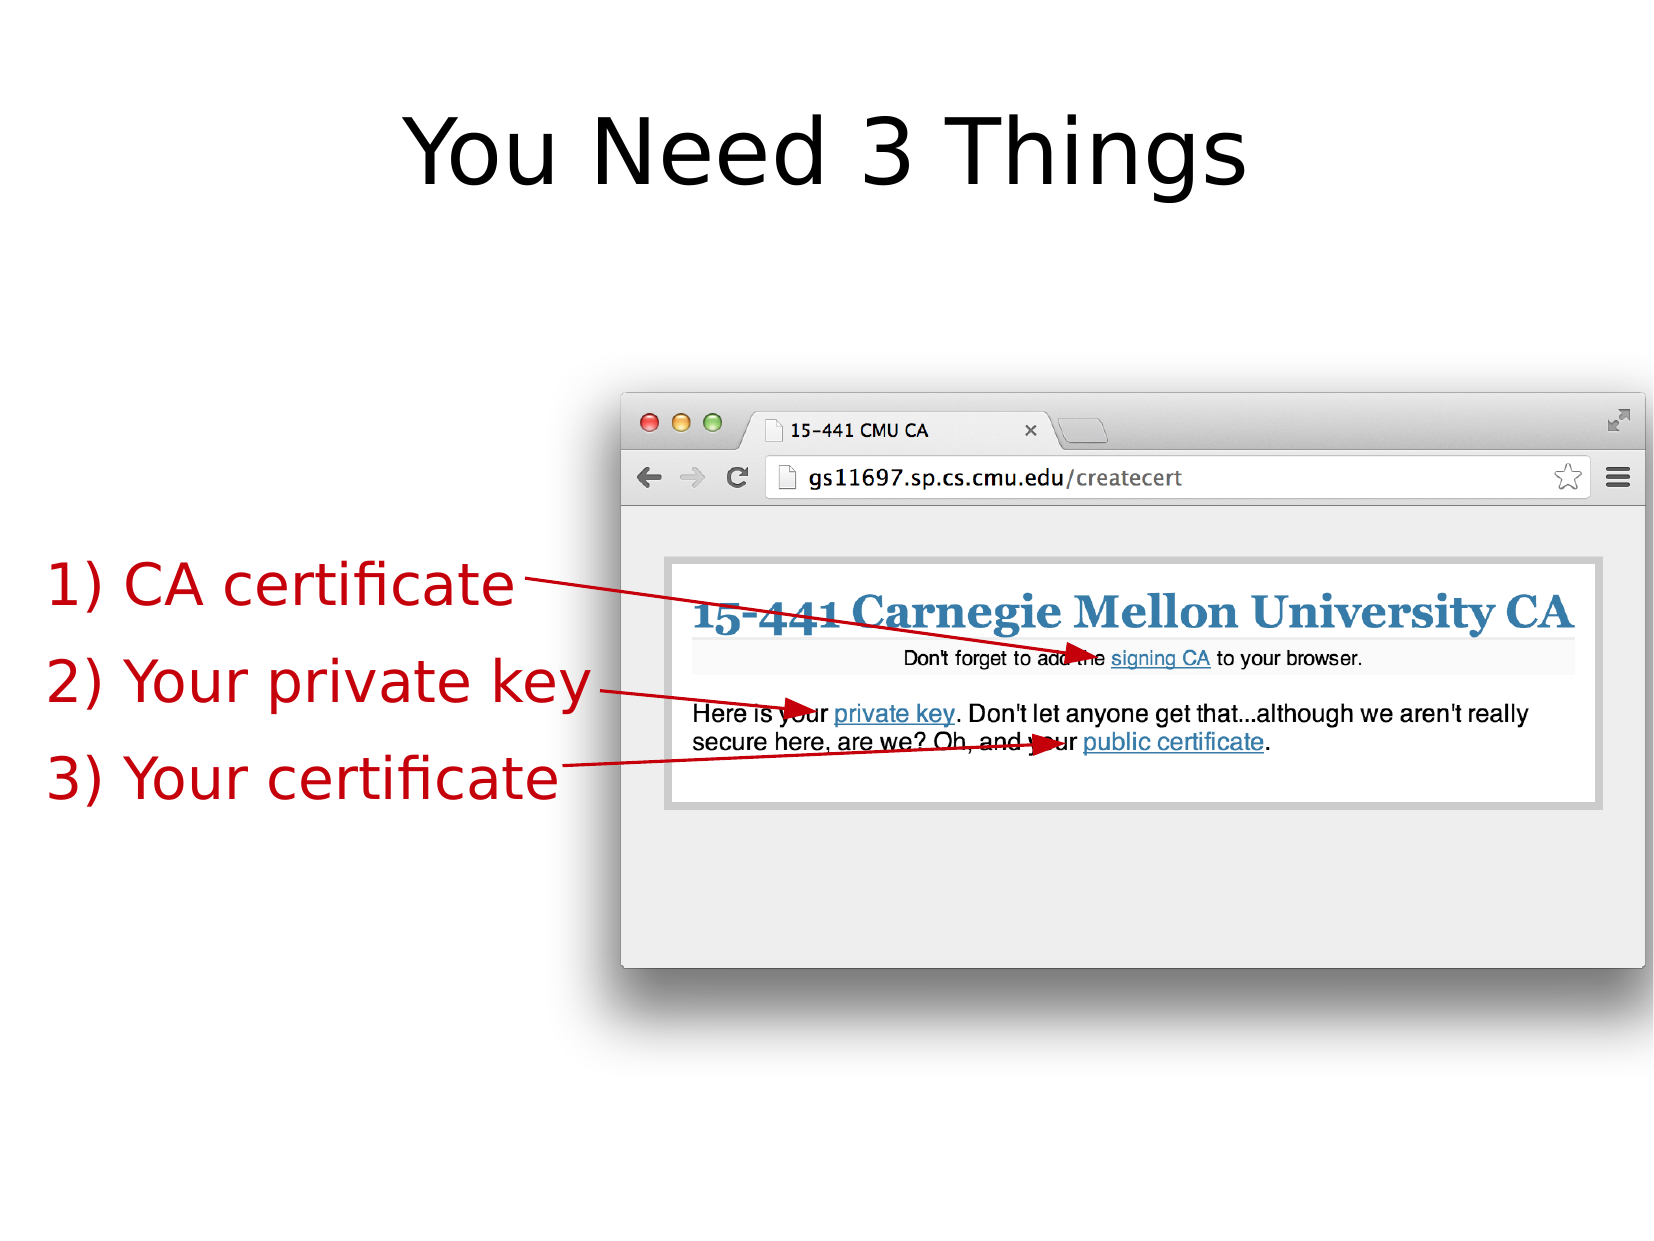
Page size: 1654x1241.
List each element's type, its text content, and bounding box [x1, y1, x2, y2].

picture [531, 337, 1654, 1092]
list 1) CA certificate 2) Your private key 3) Your certificate [45, 551, 601, 879]
title You Need 3 Things [82, 49, 1571, 257]
